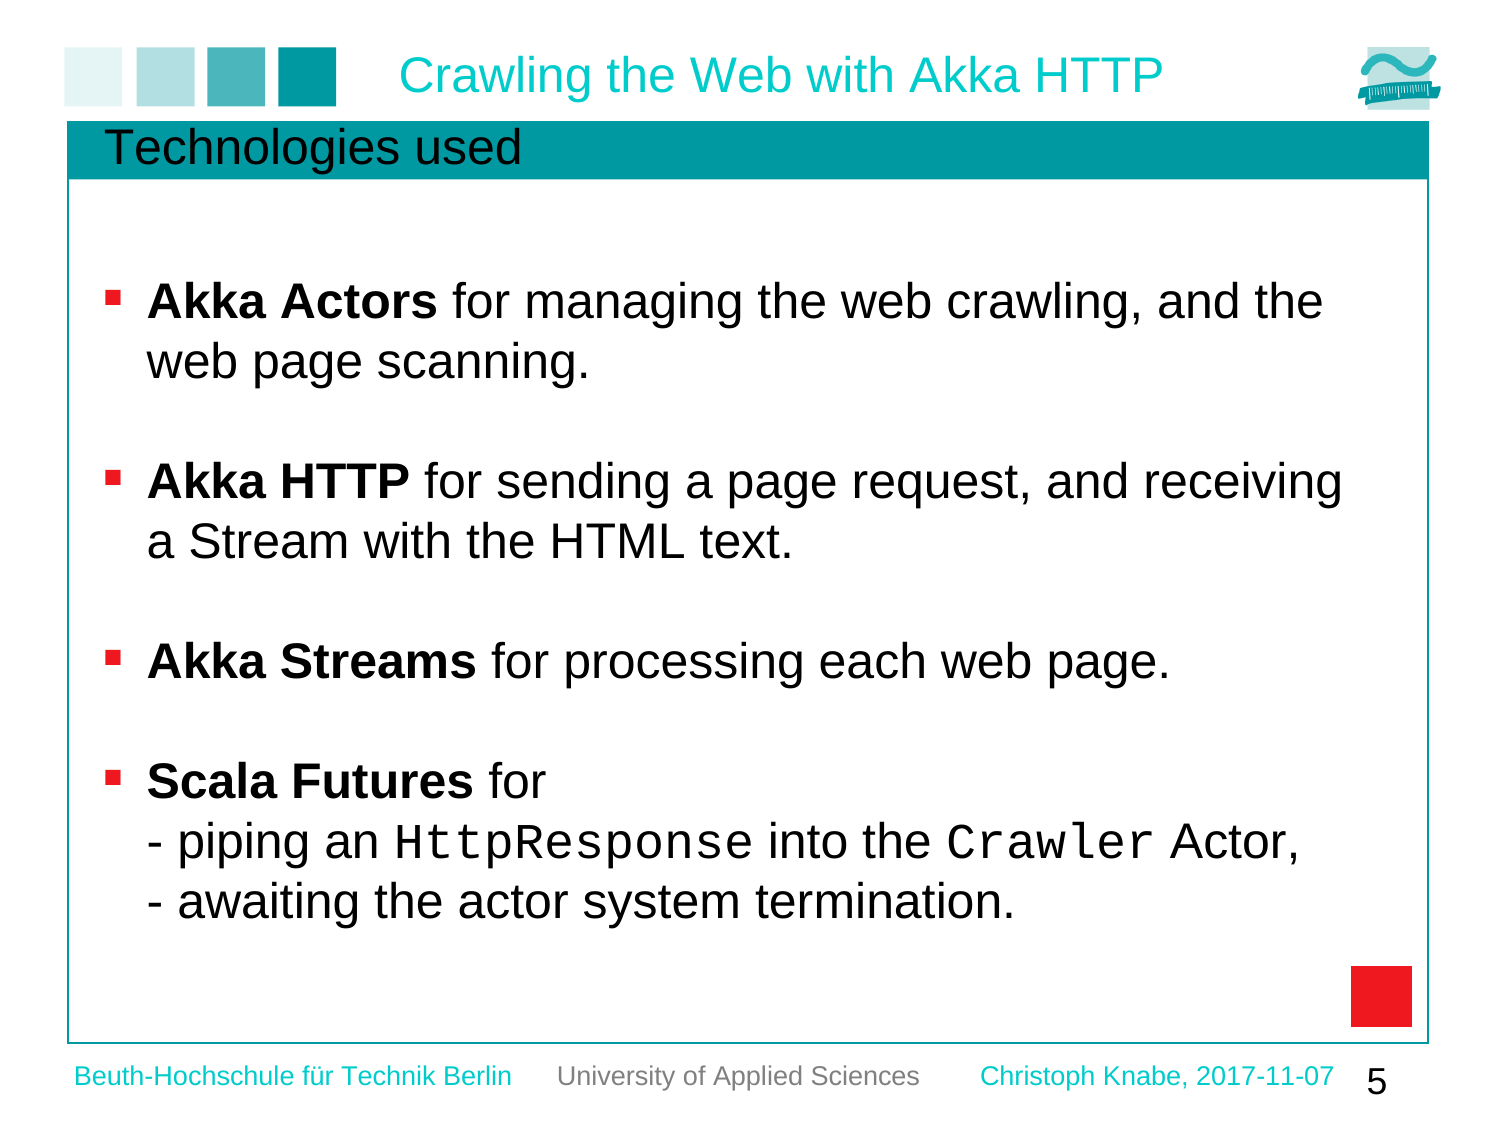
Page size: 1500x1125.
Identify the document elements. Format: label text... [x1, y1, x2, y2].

text_box Akka Actors for managing the web crawling, and the web page scanning. Akka HTTP for sending a page request, and receiving a Stream with the HTML text. Akka Streams for processing each web page. Scala Futures for - piping an HttpResponse into the Crawler Actor, - awaiting the actor system termination. [90, 261, 1397, 997]
picture [1358, 47, 1441, 110]
text_box Technologies used [89, 106, 976, 182]
